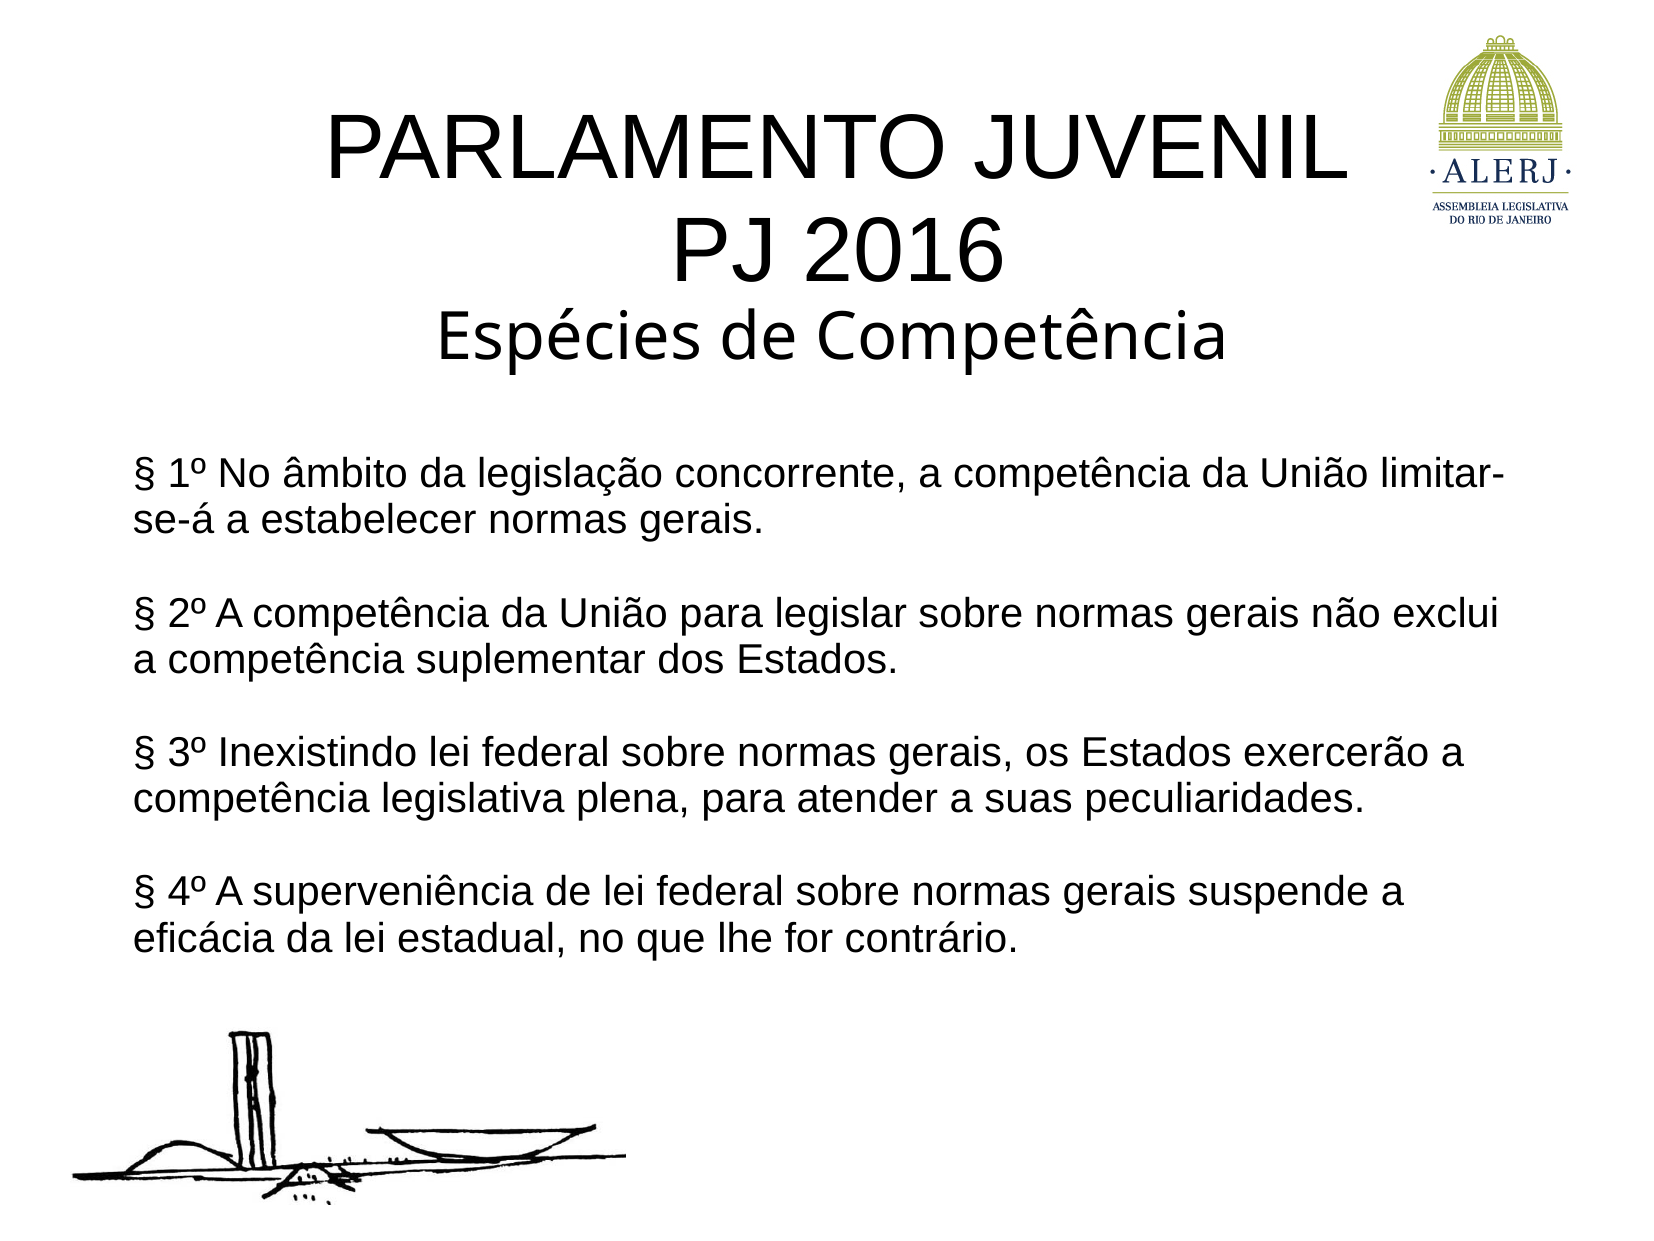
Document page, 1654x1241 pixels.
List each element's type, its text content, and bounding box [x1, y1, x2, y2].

title PARLAMENTO JUVENIL PJ 2016 [70, 94, 1607, 302]
picture [70, 1027, 626, 1205]
text_box Espécies de Competência [94, 277, 1571, 390]
picture [1358, 23, 1642, 235]
text_box § 1º No âmbito da legislação concorrente, a competência da União limitar-se-á a estabelecer normas gerais. § 2º A competência da União para legislar sobre normas gerais não exclui a competência suplementar dos Estados. § 3º Inexistindo lei federal sobre normas gerais, os Estados exercerão a competência legislativa plena, para atender a suas peculiaridades. § 4º A superveniência de lei federal sobre normas gerais suspende a eficácia da lei estadual, no que lhe for contrário. [118, 442, 1548, 969]
